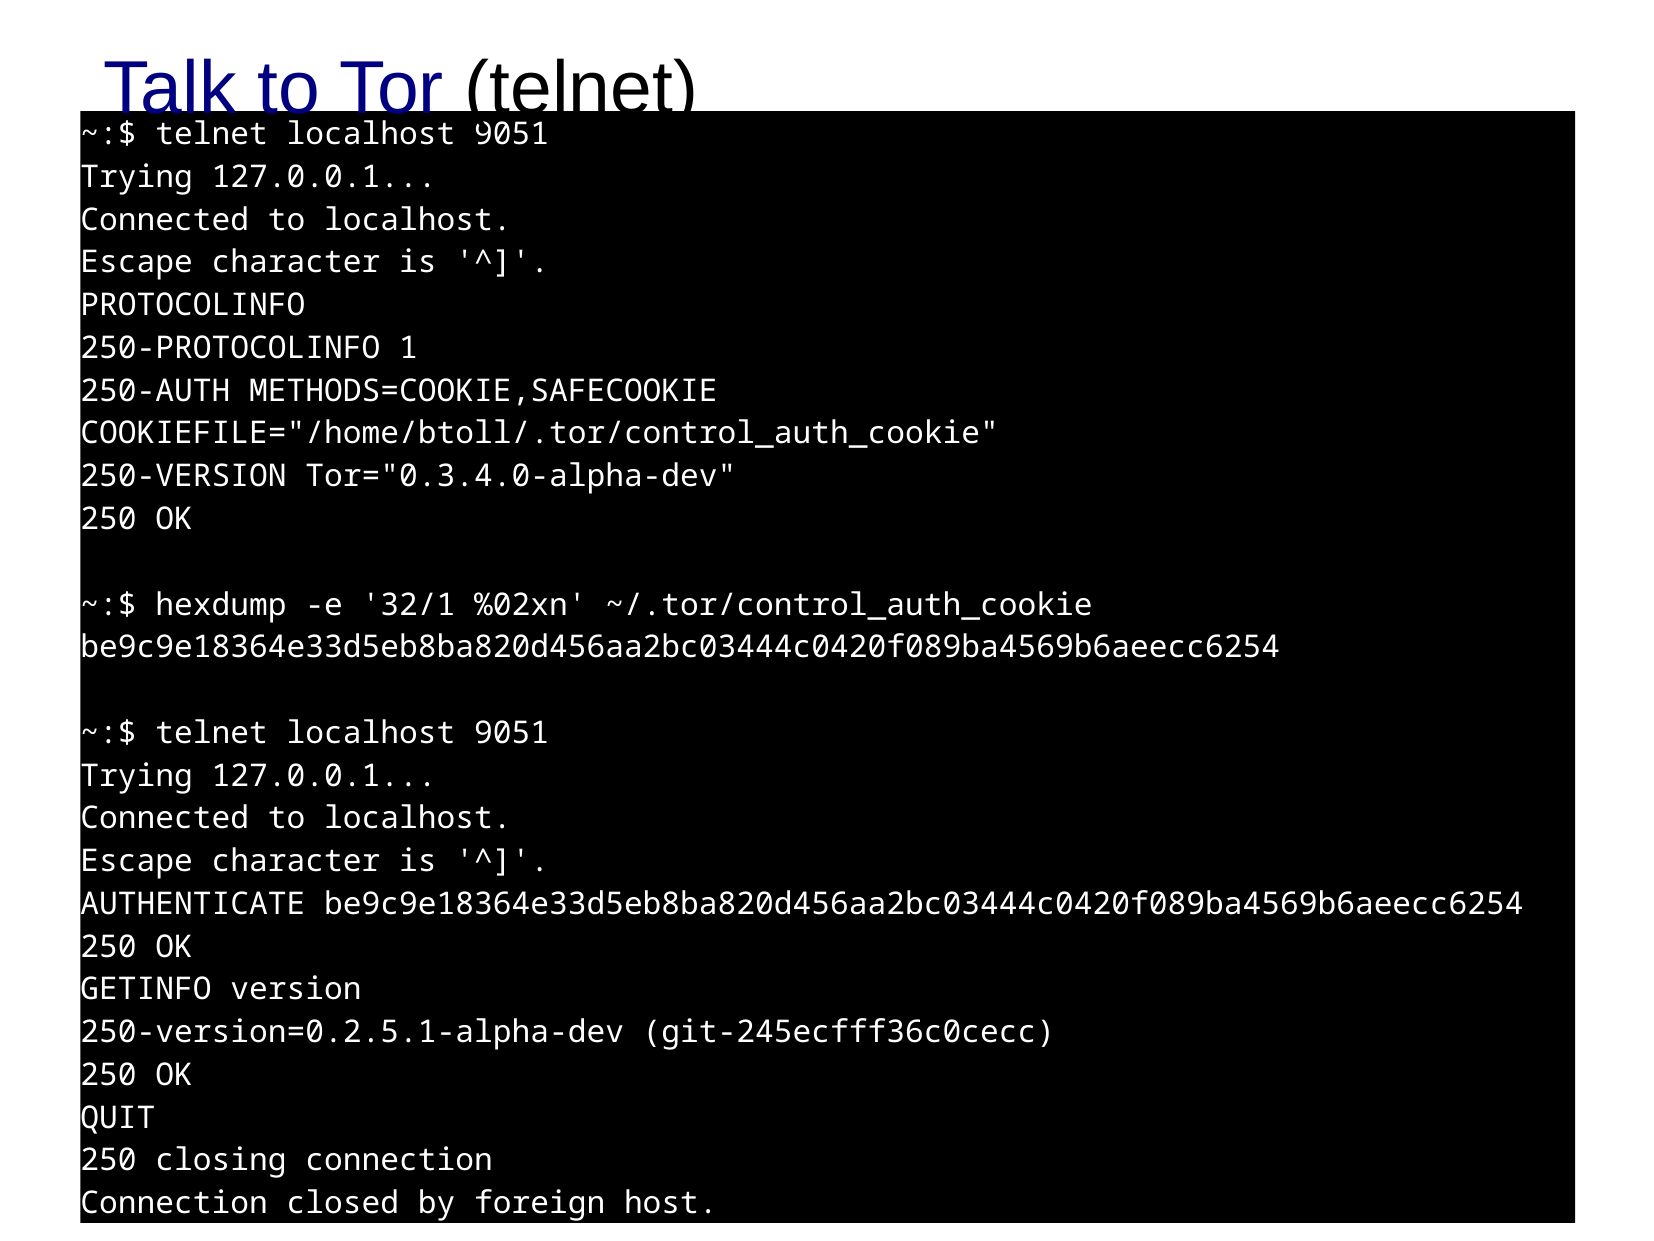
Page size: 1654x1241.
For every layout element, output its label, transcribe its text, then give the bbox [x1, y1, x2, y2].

subtitle ~:$ telnet localhost 9051 Trying 127.0.0.1... Connected to localhost. Escape character is '^]'. PROTOCOLINFO 250-PROTOCOLINFO 1 250-AUTH METHODS=COOKIE,SAFECOOKIE COOKIEFILE="/home/btoll/.tor/control_auth_cookie" 250-VERSION Tor="0.3.4.0-alpha-dev" 250 OK ~:$ hexdump -e '32/1 %02xn' ~/.tor/control_auth_cookie be9c9e18364e33d5eb8ba820d456aa2bc03444c0420f089ba4569b6aeecc6254 ~:$ telnet localhost 9051 Trying 127.0.0.1... Connected to localhost. Escape character is '^]'. AUTHENTICATE be9c9e18364e33d5eb8ba820d456aa2bc03444c0420f089ba4569b6aeecc6254 250 OK GETINFO version 250-version=0.2.5.1-alpha-dev (git-245ecfff36c0cecc) 250 OK QUIT 250 closing connection Connection closed by foreign host. [80, 164, 1576, 1170]
title Talk to Tor (telnet) [82, 45, 1571, 130]
